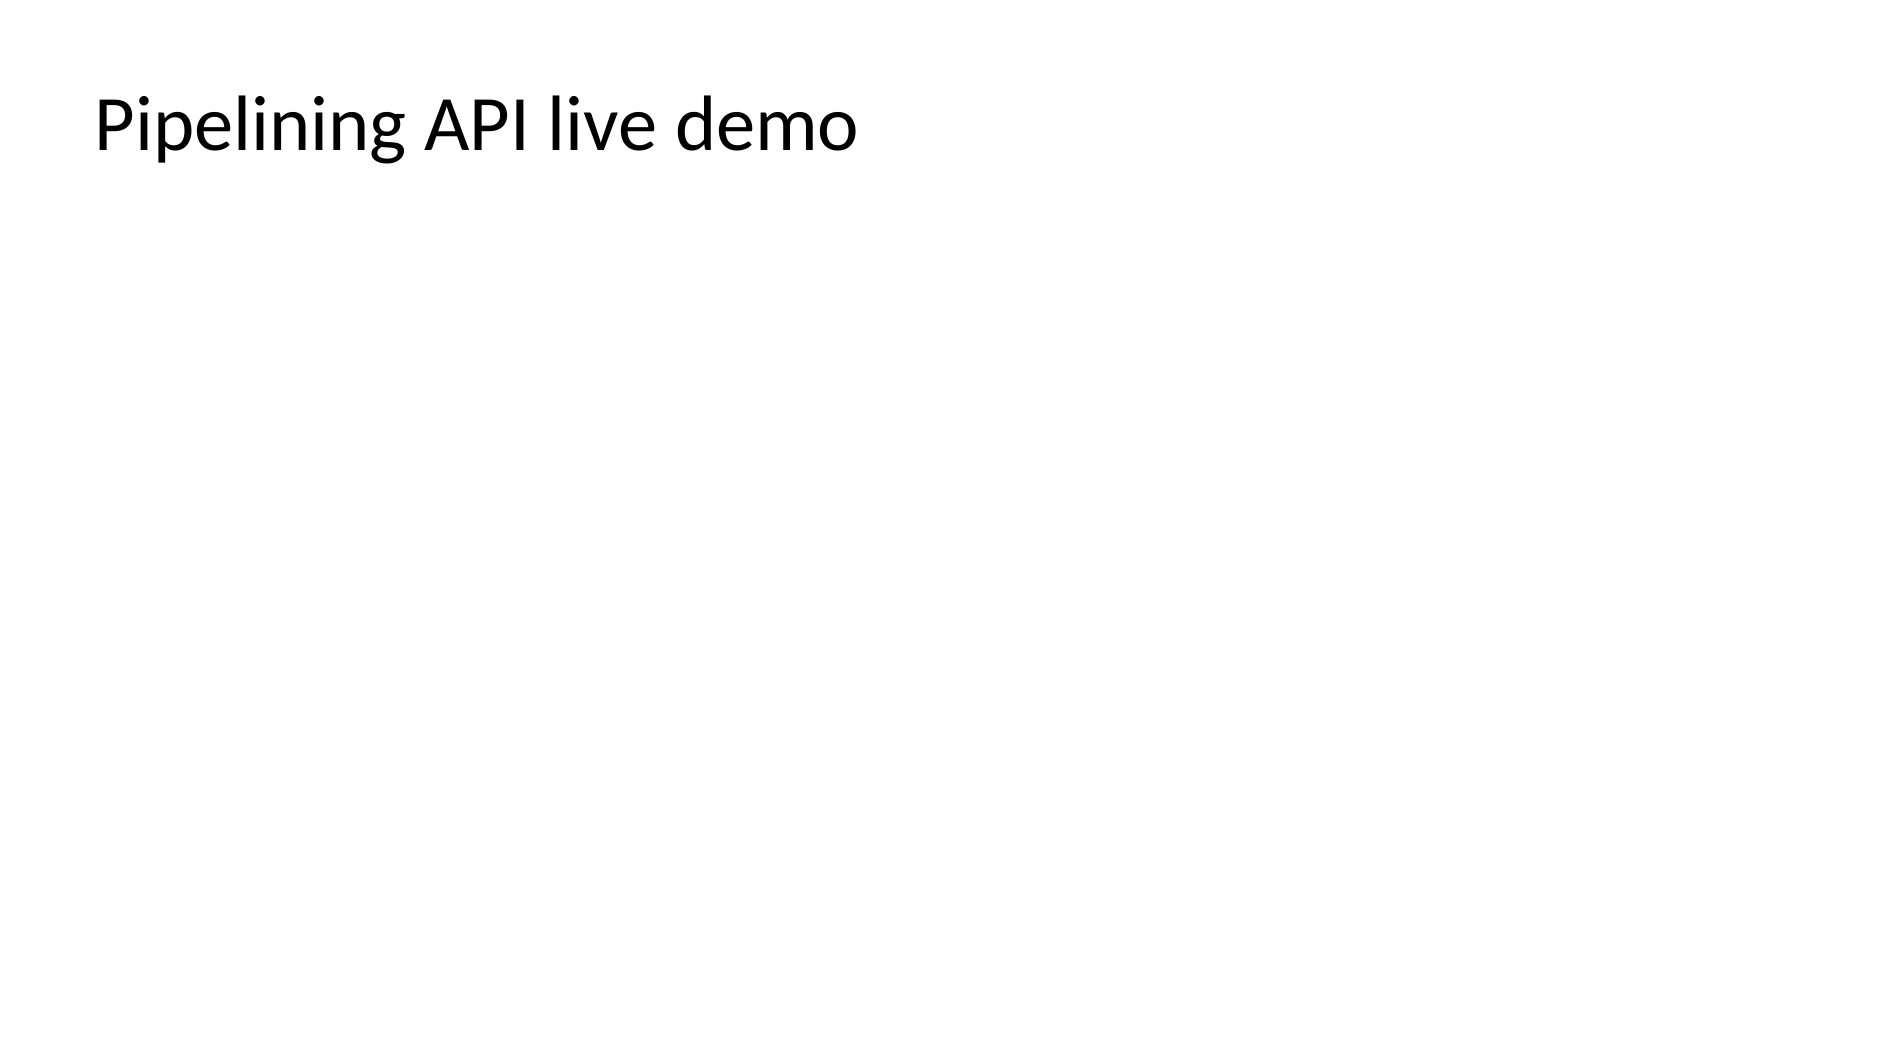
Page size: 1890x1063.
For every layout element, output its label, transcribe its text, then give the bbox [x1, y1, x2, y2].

title Pipelining API live demo [94, 42, 1796, 220]
